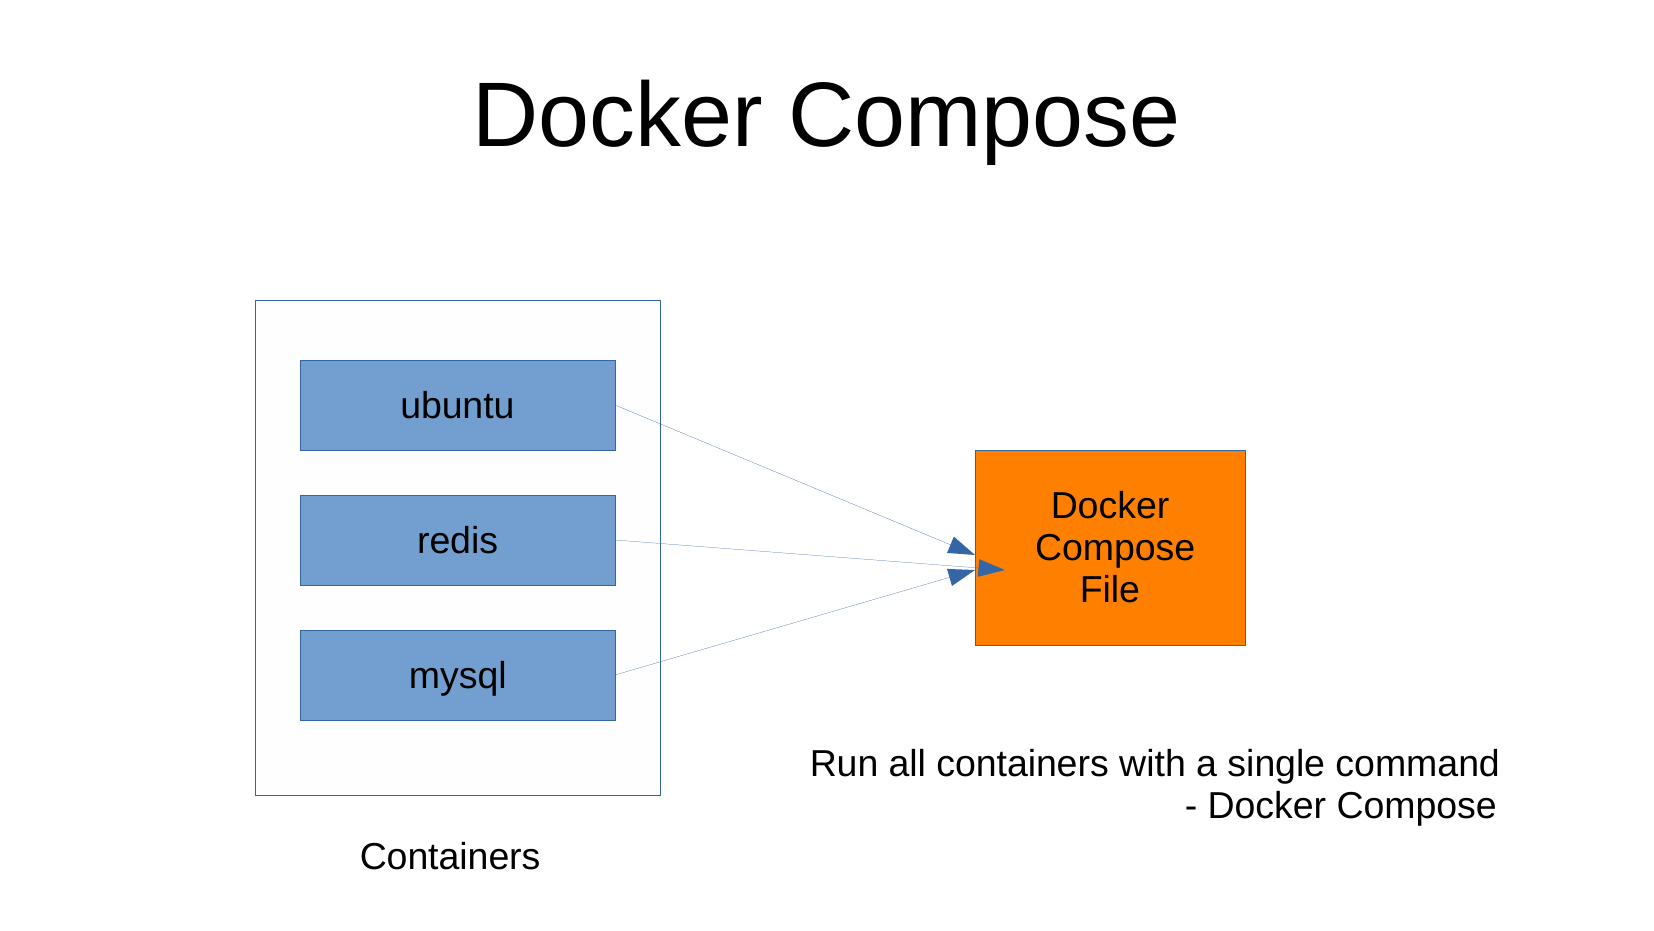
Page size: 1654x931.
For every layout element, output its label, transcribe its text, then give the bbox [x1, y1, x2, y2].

text_box redis [300, 495, 616, 586]
text_box Run all containers with a single command - Docker Compose [795, 735, 1515, 834]
text_box mysql [300, 630, 616, 721]
text_box Docker Compose File [975, 450, 1246, 646]
title Docker Compose [82, 37, 1571, 193]
text_box ubuntu [300, 360, 616, 451]
text_box Containers [345, 828, 556, 886]
text_box [255, 300, 661, 796]
